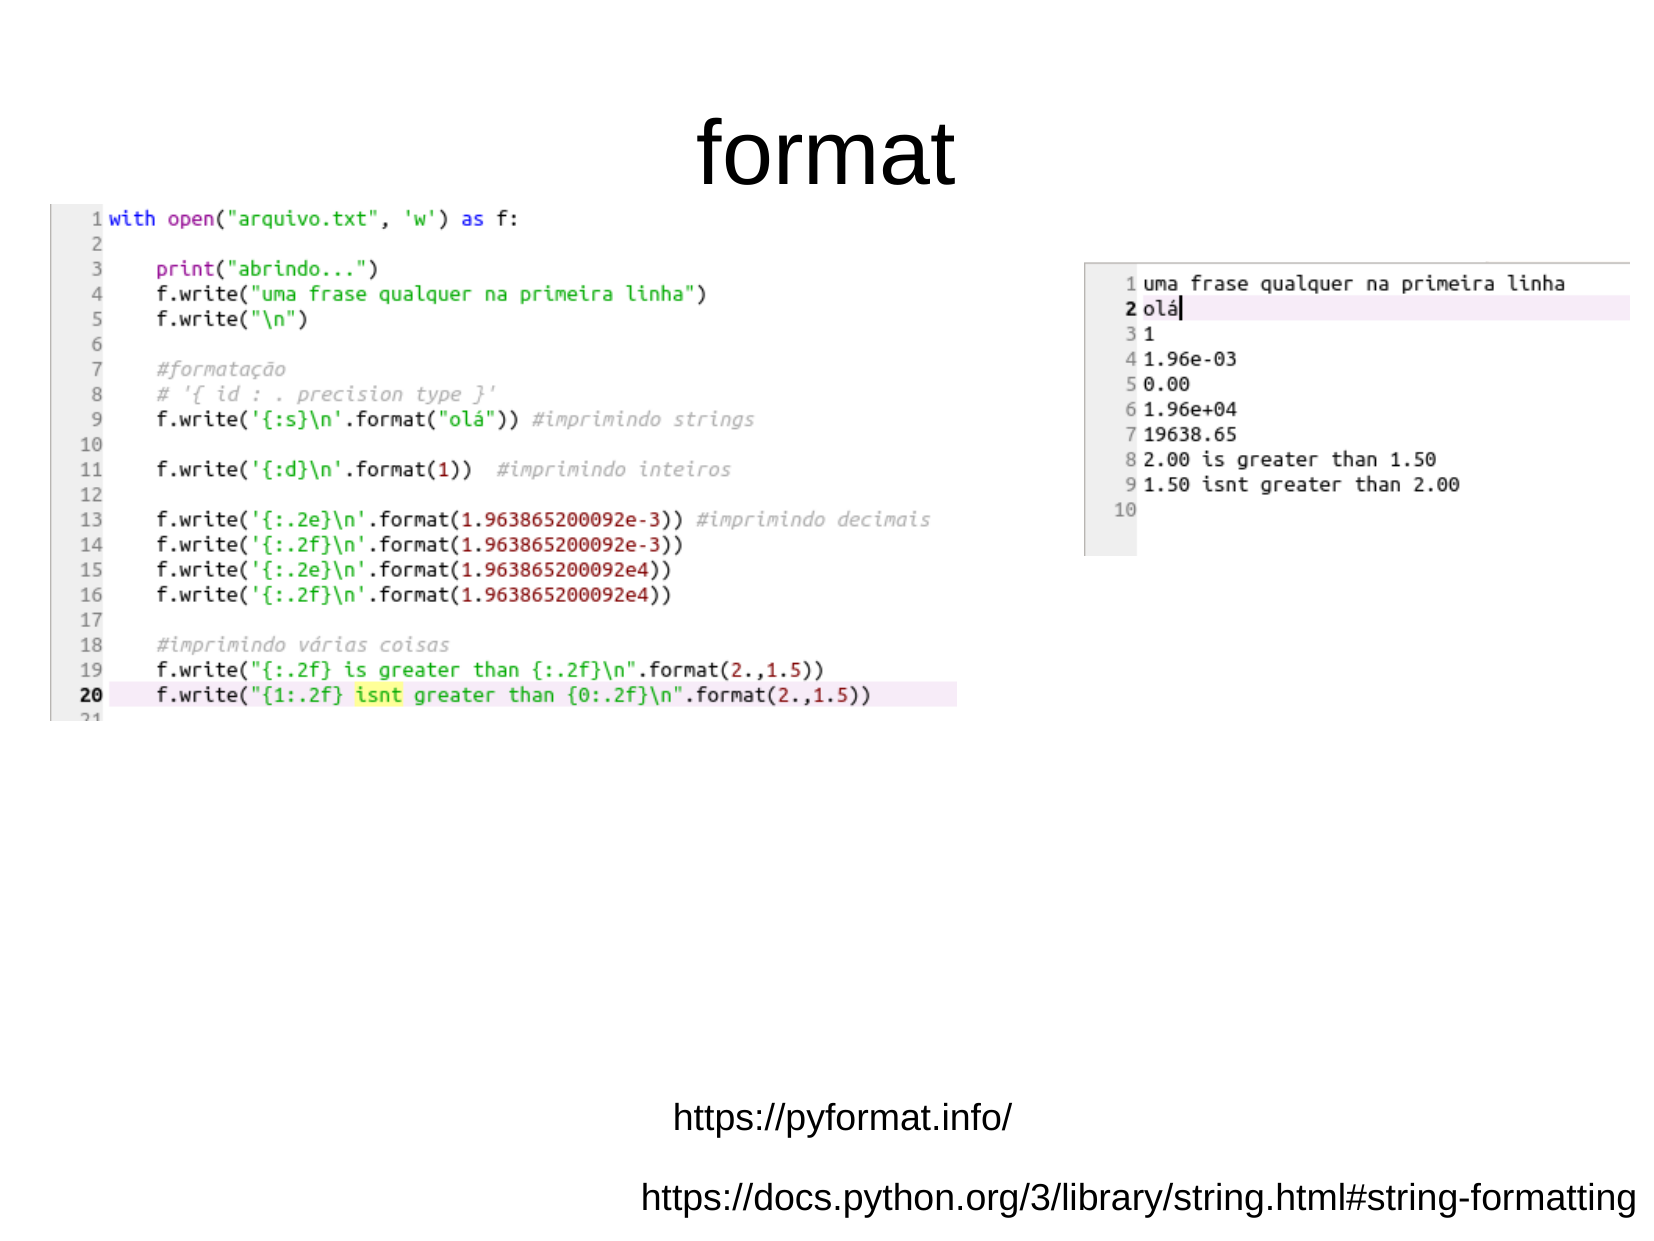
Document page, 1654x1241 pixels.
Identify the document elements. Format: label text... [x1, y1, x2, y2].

text_box https://pyformat.info/ [658, 1088, 1028, 1146]
title format [82, 49, 1571, 257]
picture [50, 204, 957, 721]
picture [1084, 261, 1630, 556]
text_box https://docs.python.org/3/library/string.html#string-formatting [625, 1169, 1653, 1227]
